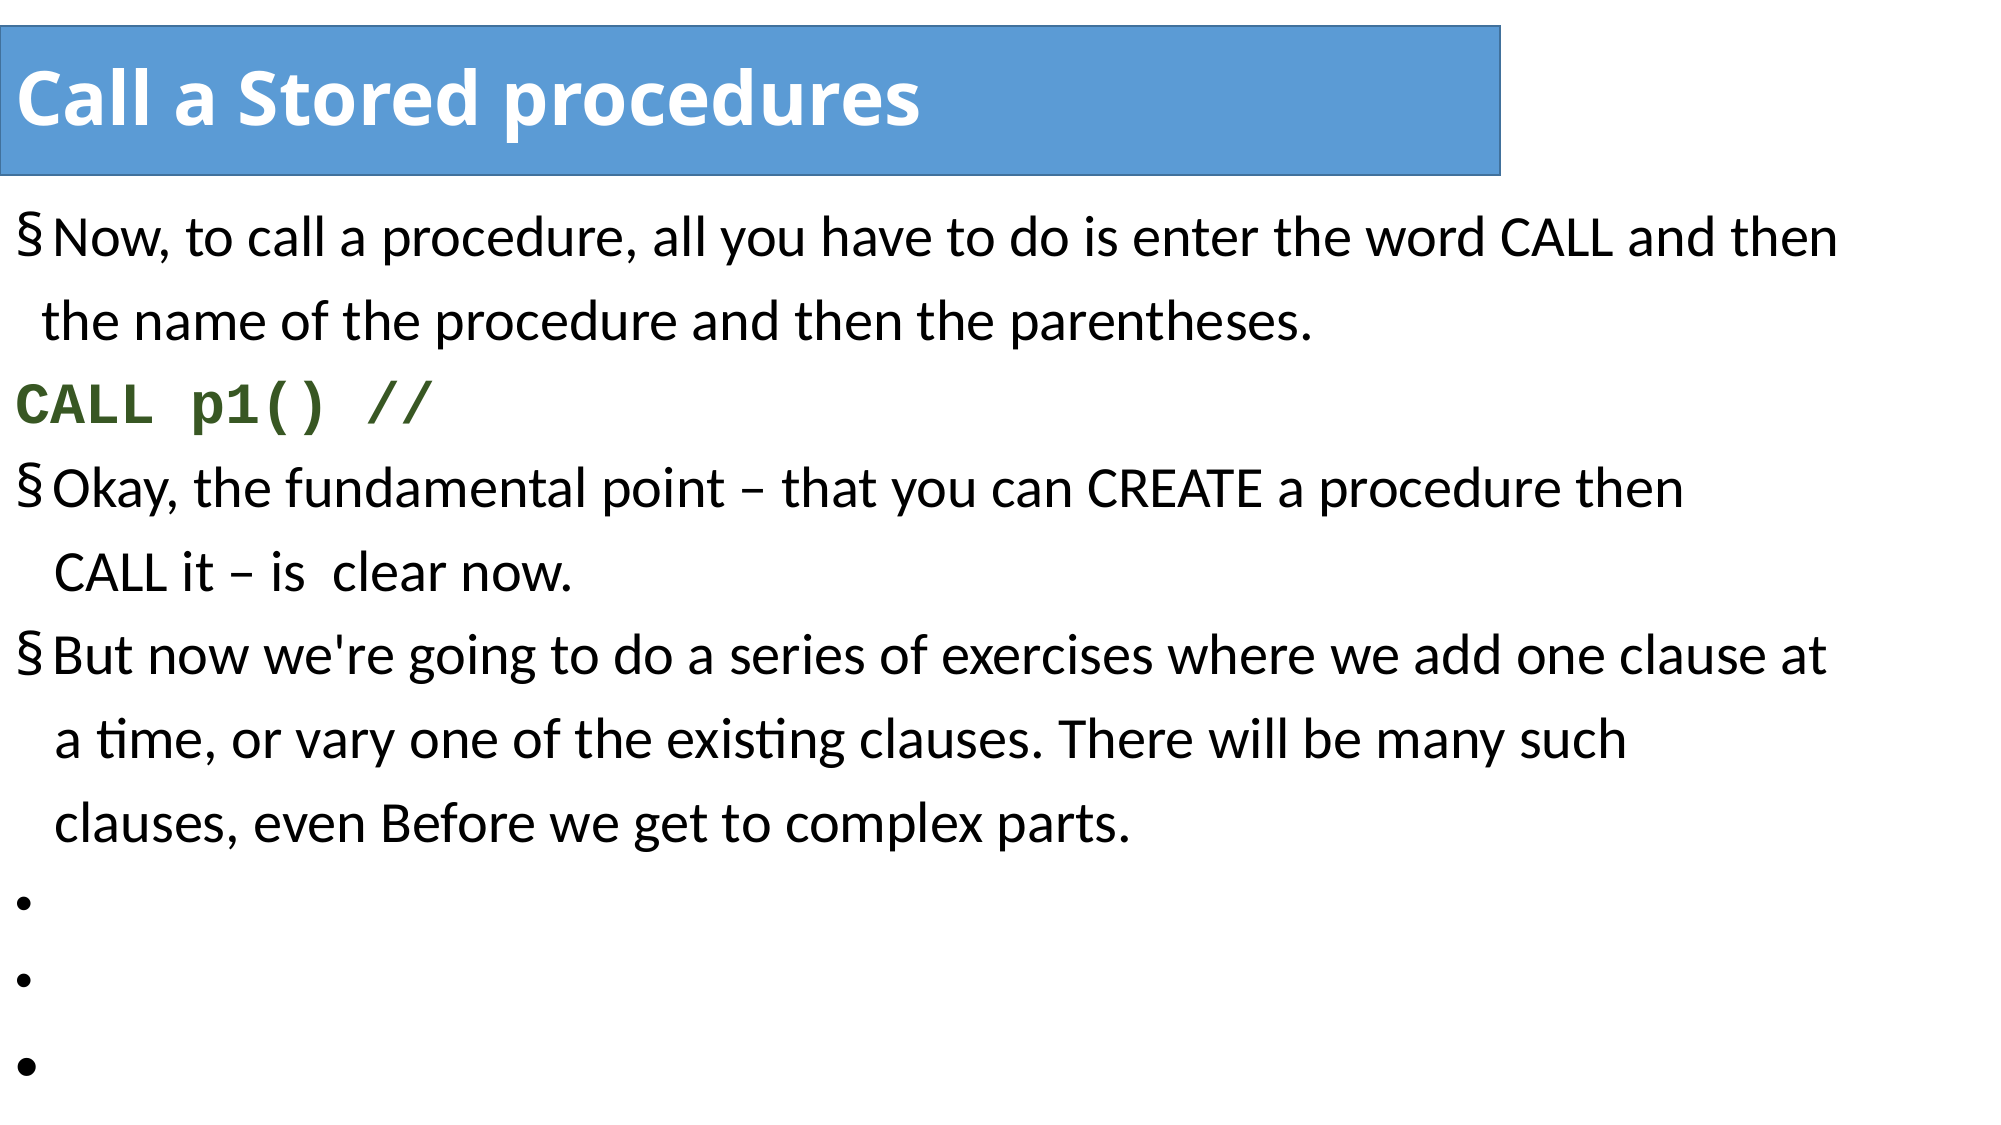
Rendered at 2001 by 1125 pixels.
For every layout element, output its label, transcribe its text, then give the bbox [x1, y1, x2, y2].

title Call a Stored procedures [0, 26, 1501, 176]
subtitle Now, to call a procedure, all you have to do is enter the word CALL and then the name of the procedure and then the parentheses. CALL p1() // Okay, the fundamental point – that you can CREATE a procedure then CALL it – is clear now. But now we're going to do a series of exercises where we add one clause at a time, or vary one of the existing clauses. There will be many such clauses, even Before we get to complex parts. [0, 198, 1916, 1051]
